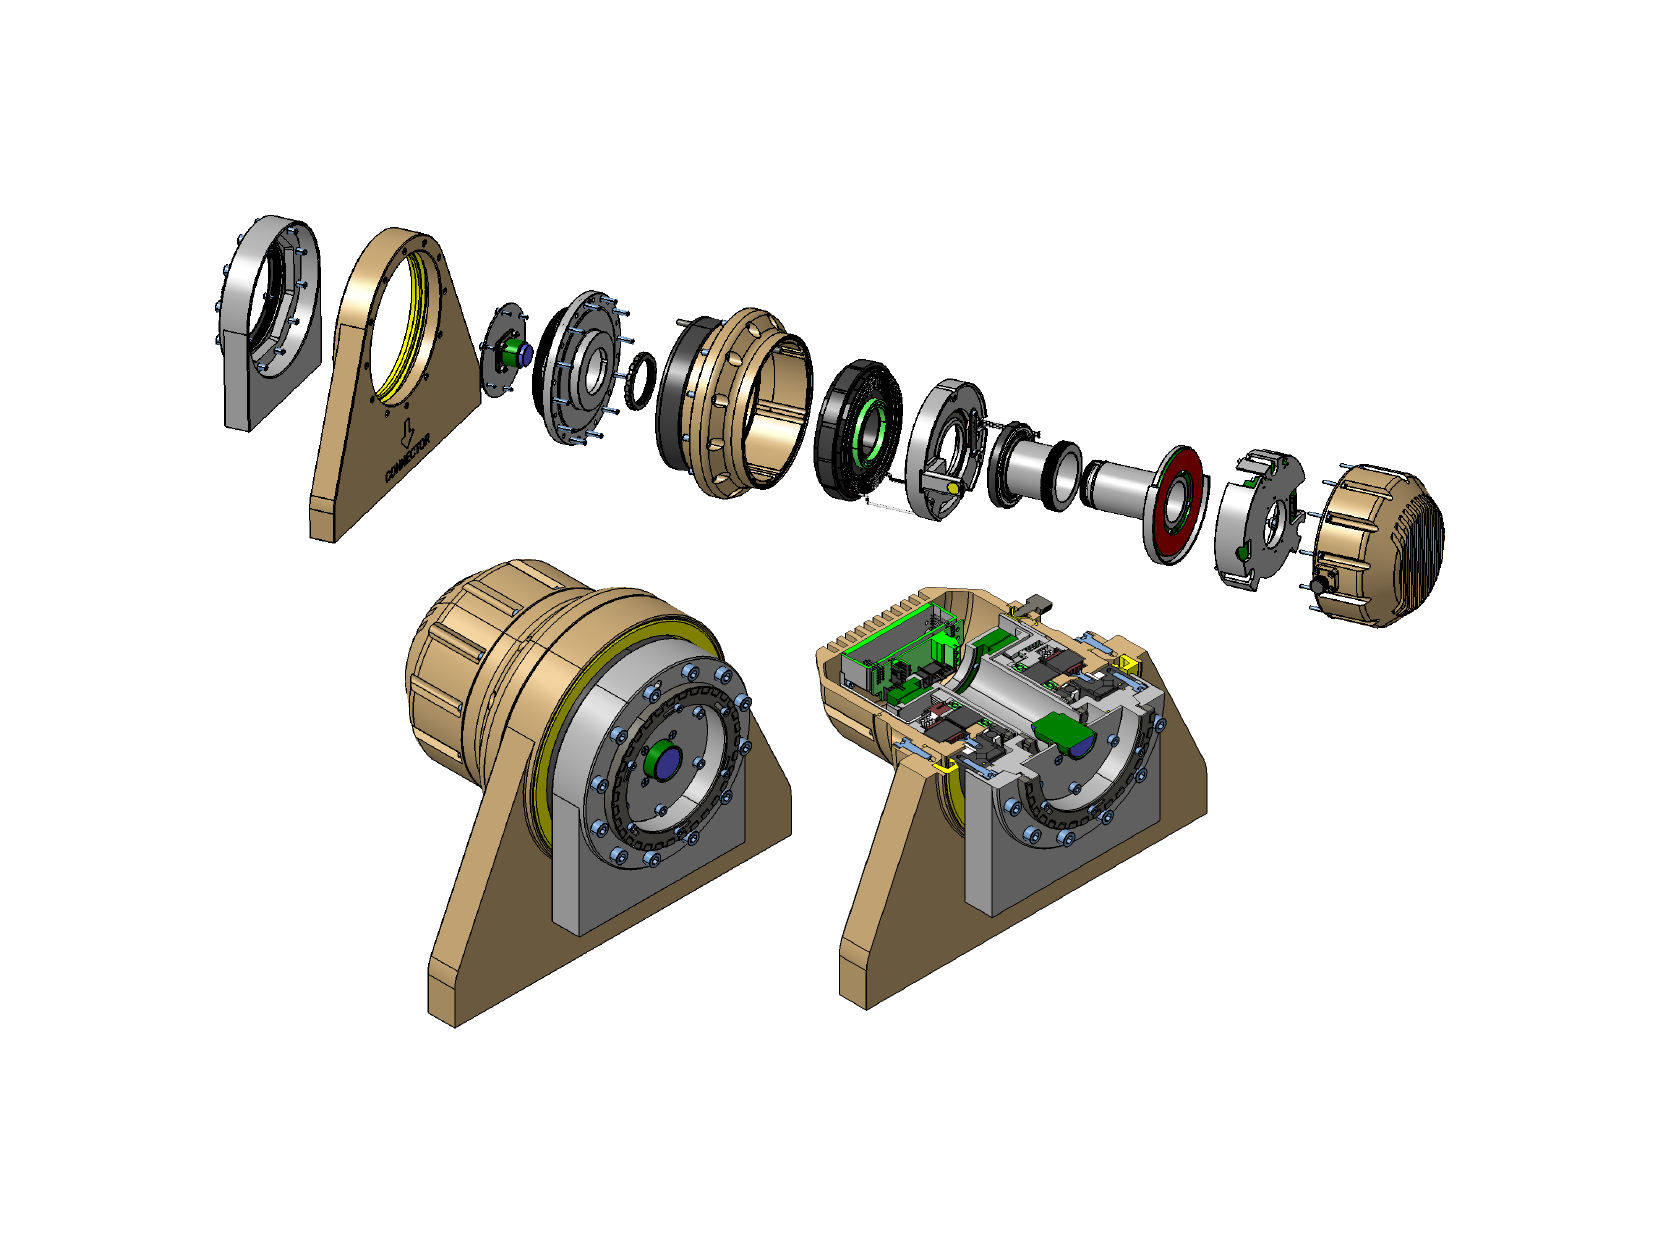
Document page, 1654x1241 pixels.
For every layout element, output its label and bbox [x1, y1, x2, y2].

picture [200, 200, 1453, 1036]
